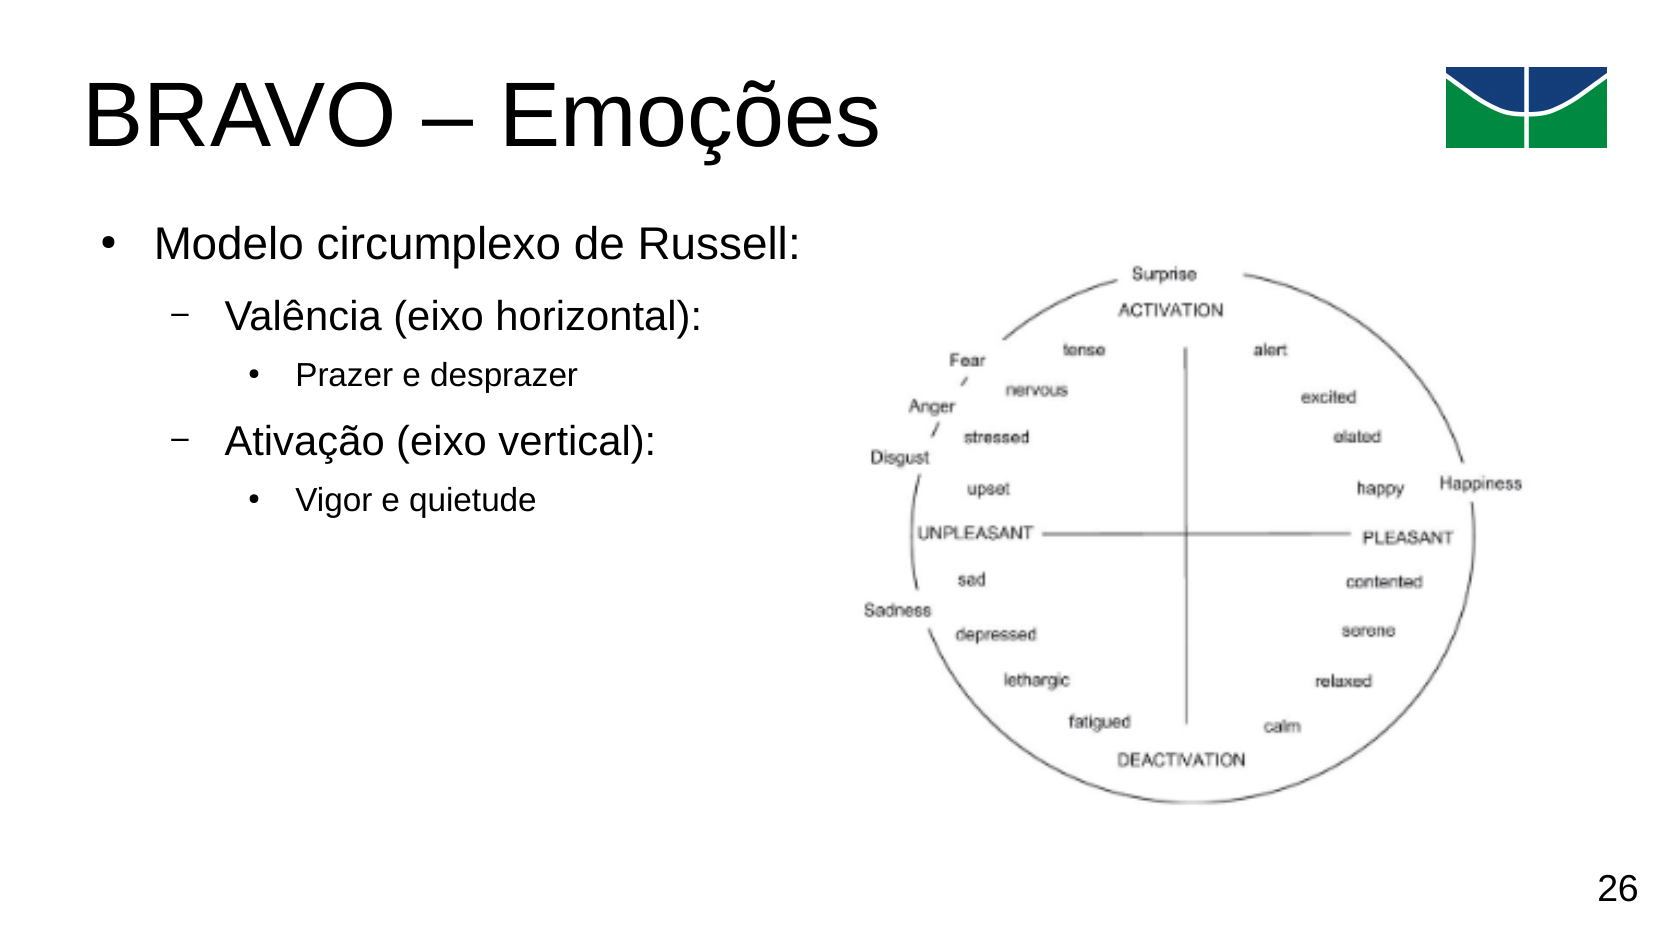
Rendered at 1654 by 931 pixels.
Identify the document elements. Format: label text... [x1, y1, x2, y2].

picture [835, 236, 1533, 886]
text_box <number> [1024, 860, 1654, 931]
title BRAVO – Emoções [82, 37, 1571, 193]
picture [1571, 67, 1607, 148]
list Modelo circumplexo de Russell: Valência (eixo horizontal): Prazer e desprazer Ativação (eixo vertical): Vigor e quietude [82, 217, 1571, 758]
